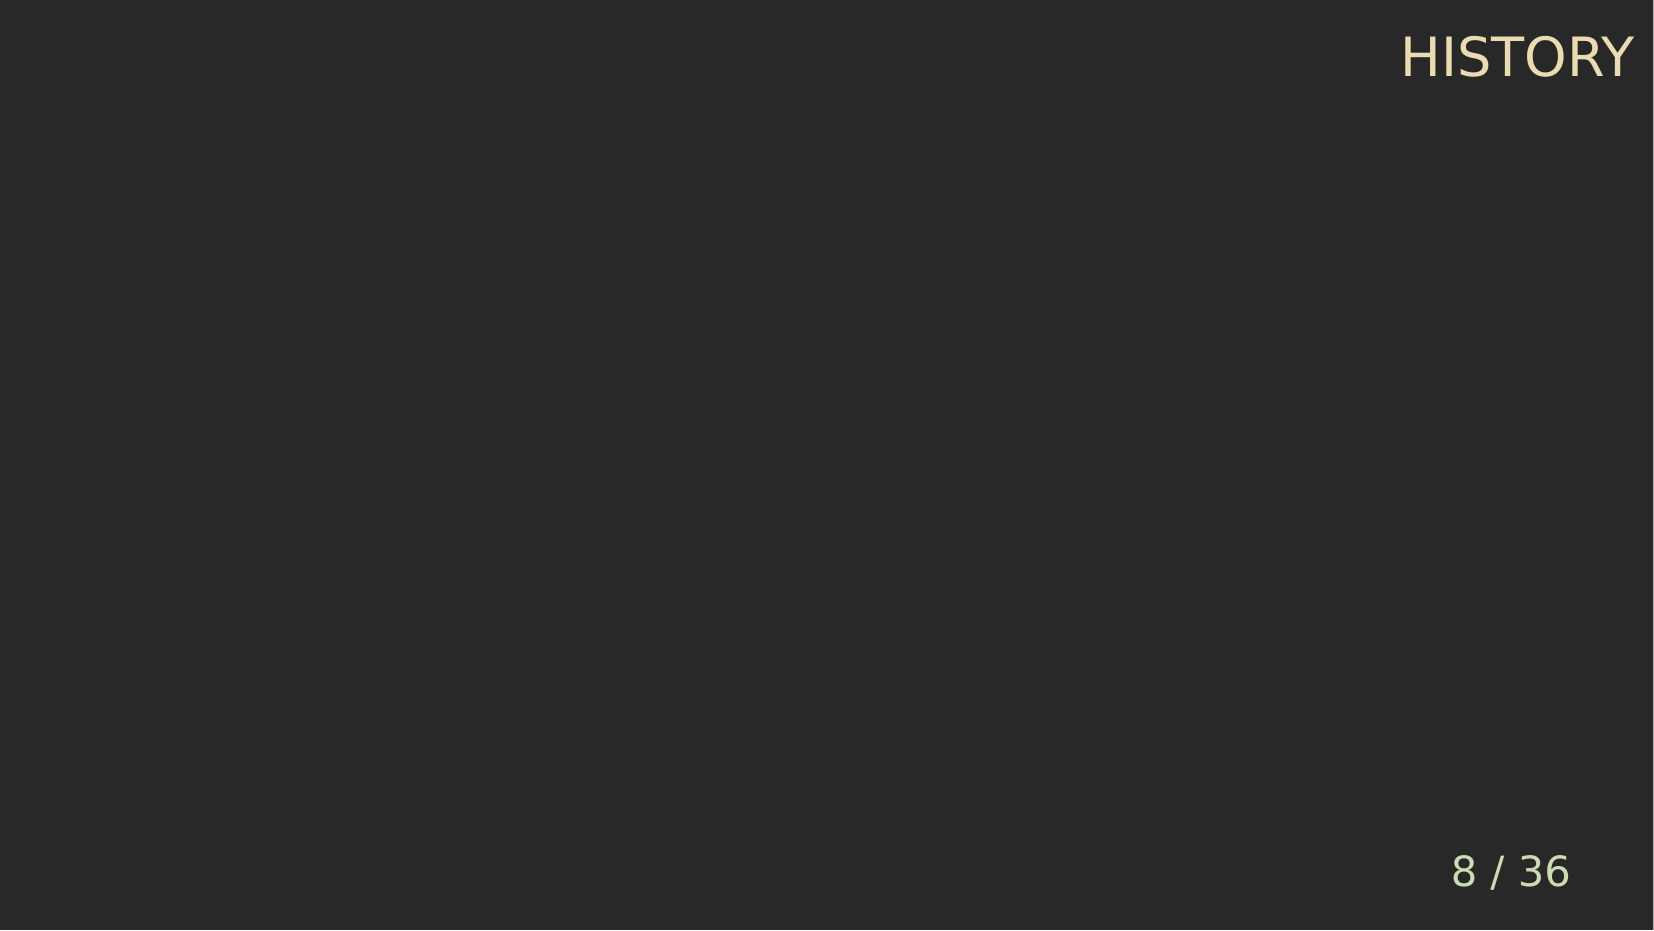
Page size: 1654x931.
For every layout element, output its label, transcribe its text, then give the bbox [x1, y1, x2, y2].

text_box HISTORY [1200, 18, 1651, 97]
